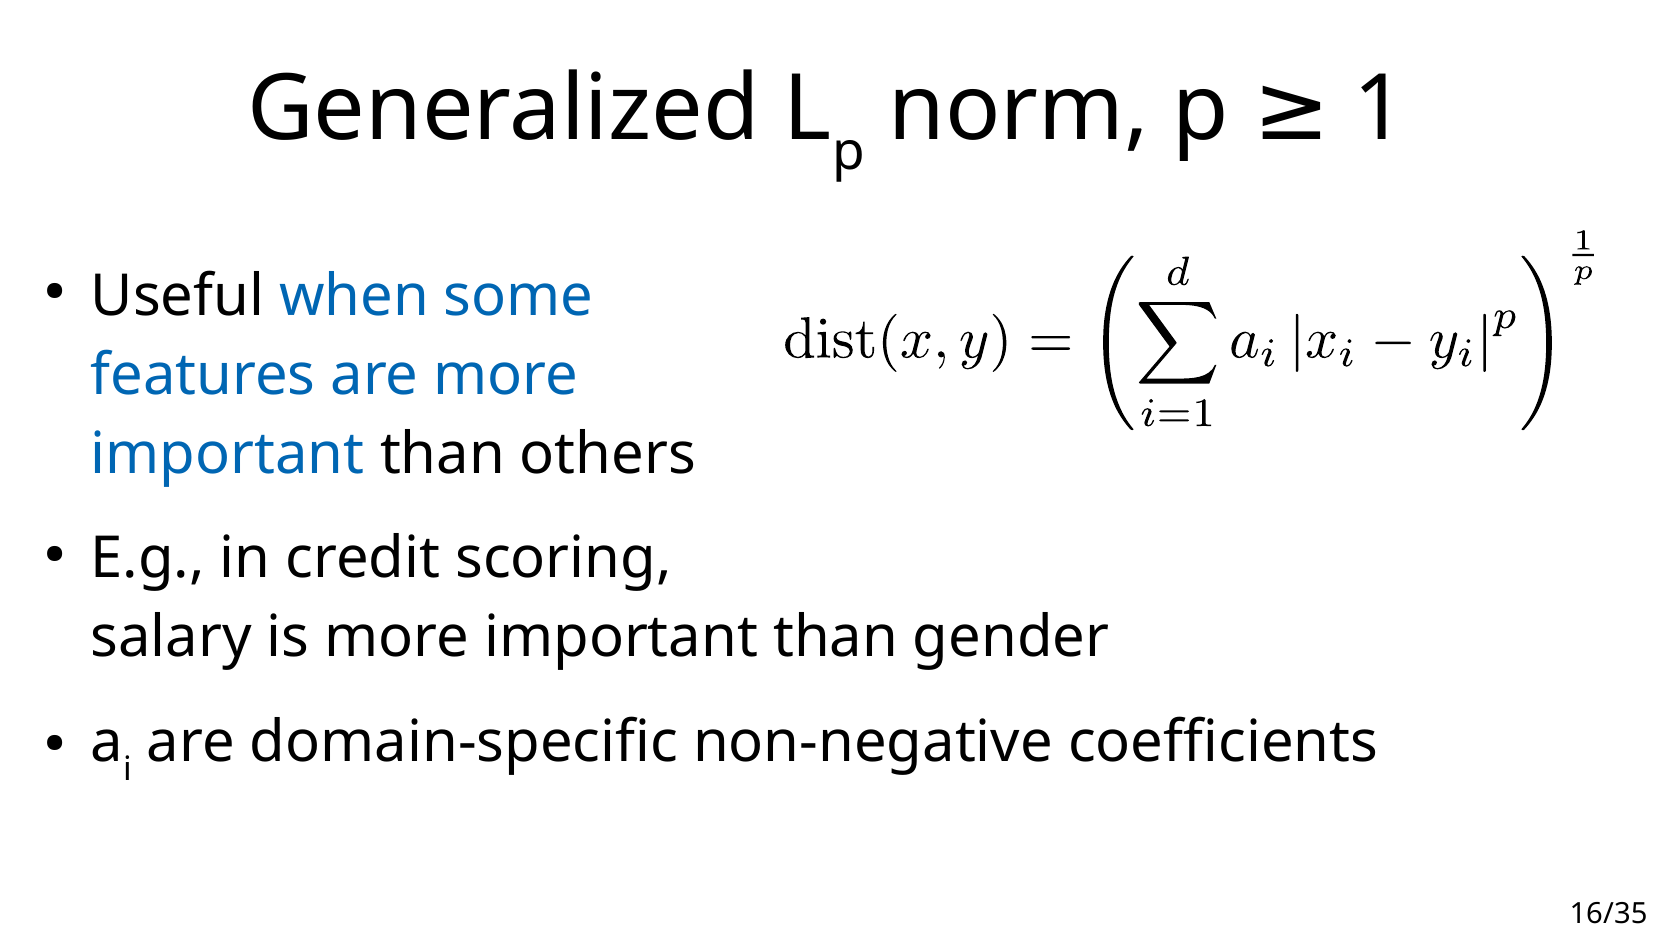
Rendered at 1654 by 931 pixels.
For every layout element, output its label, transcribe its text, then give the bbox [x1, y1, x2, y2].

text_box [783, 230, 1595, 431]
title Generalized Lp norm, p ≥ 1 [82, 1, 1571, 226]
list Useful when some features are more important than others E.g., in credit scoring, salary is more important than gender ai are domain-specific non-negative coefficients [29, 253, 1411, 793]
